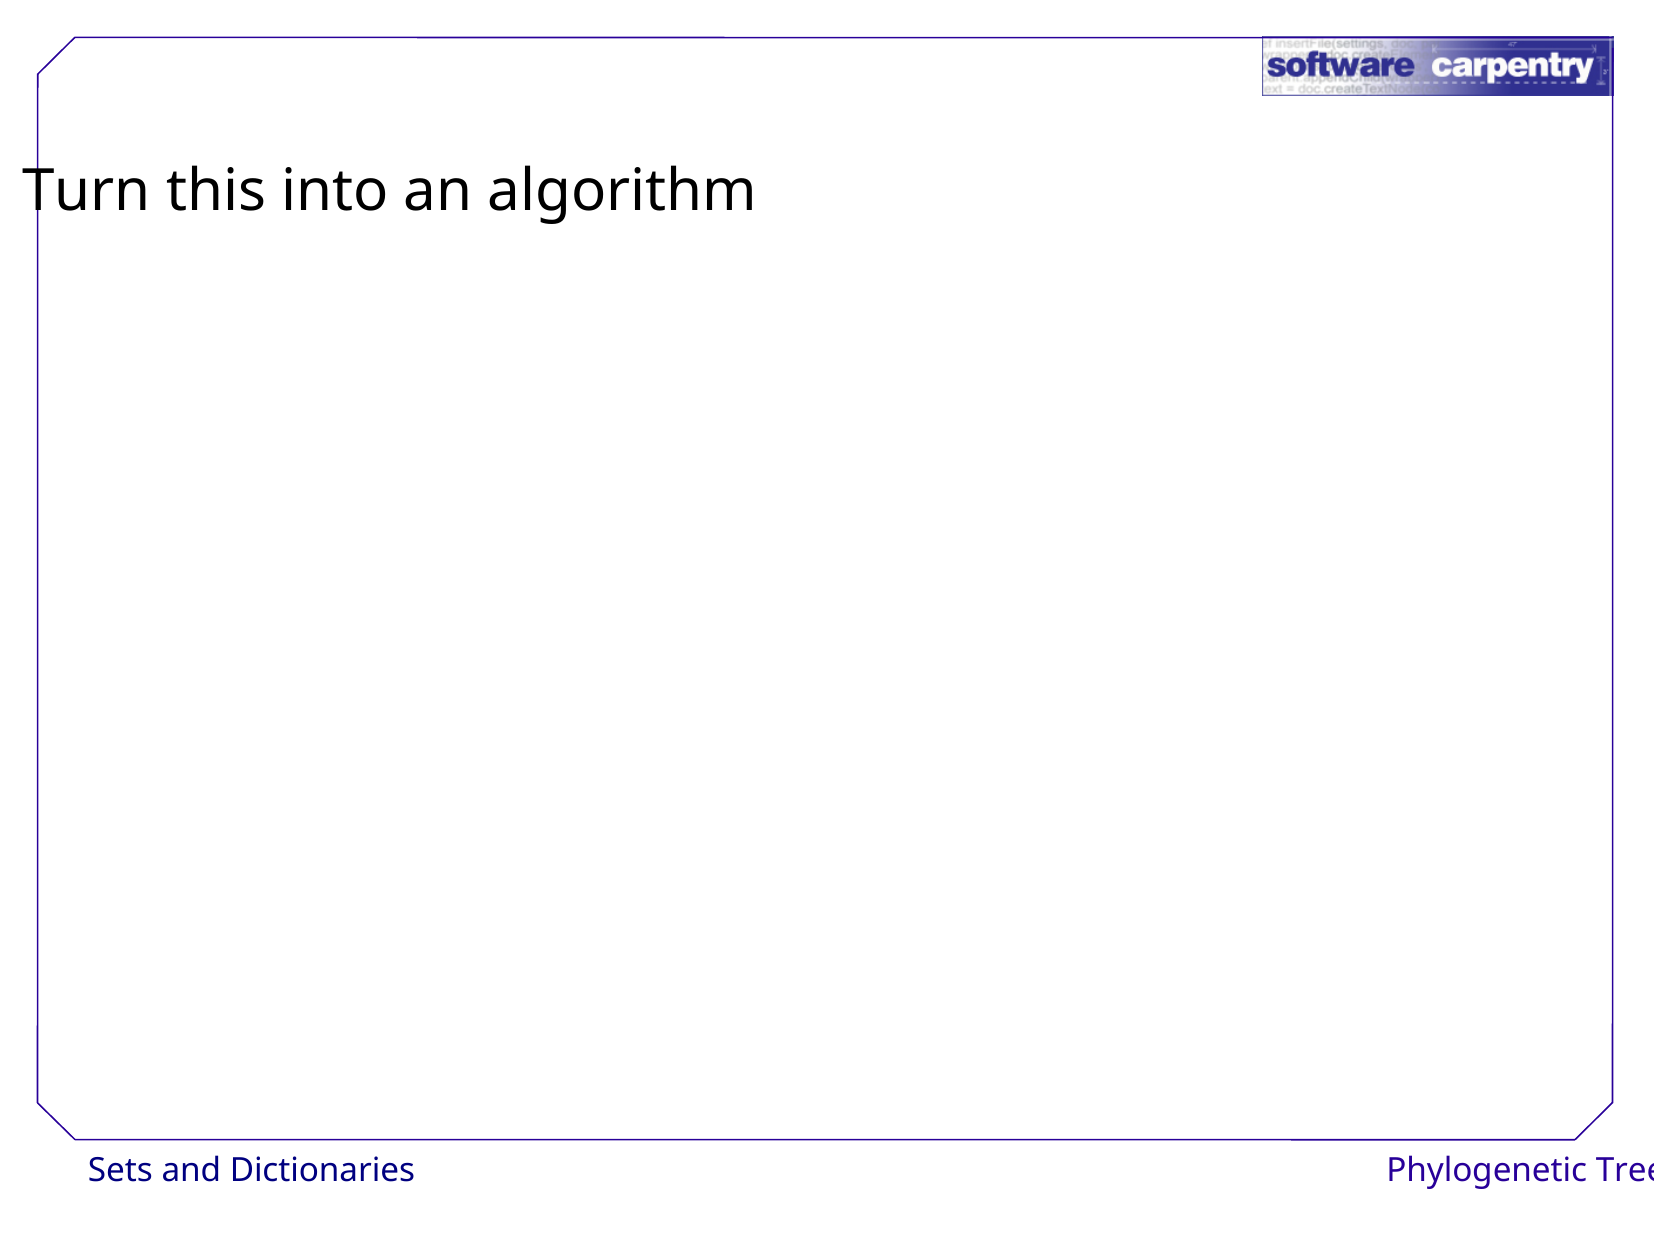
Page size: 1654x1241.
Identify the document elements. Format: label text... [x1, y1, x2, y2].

picture [1262, 36, 1614, 96]
text_box Turn this into an algorithm [7, 109, 923, 231]
